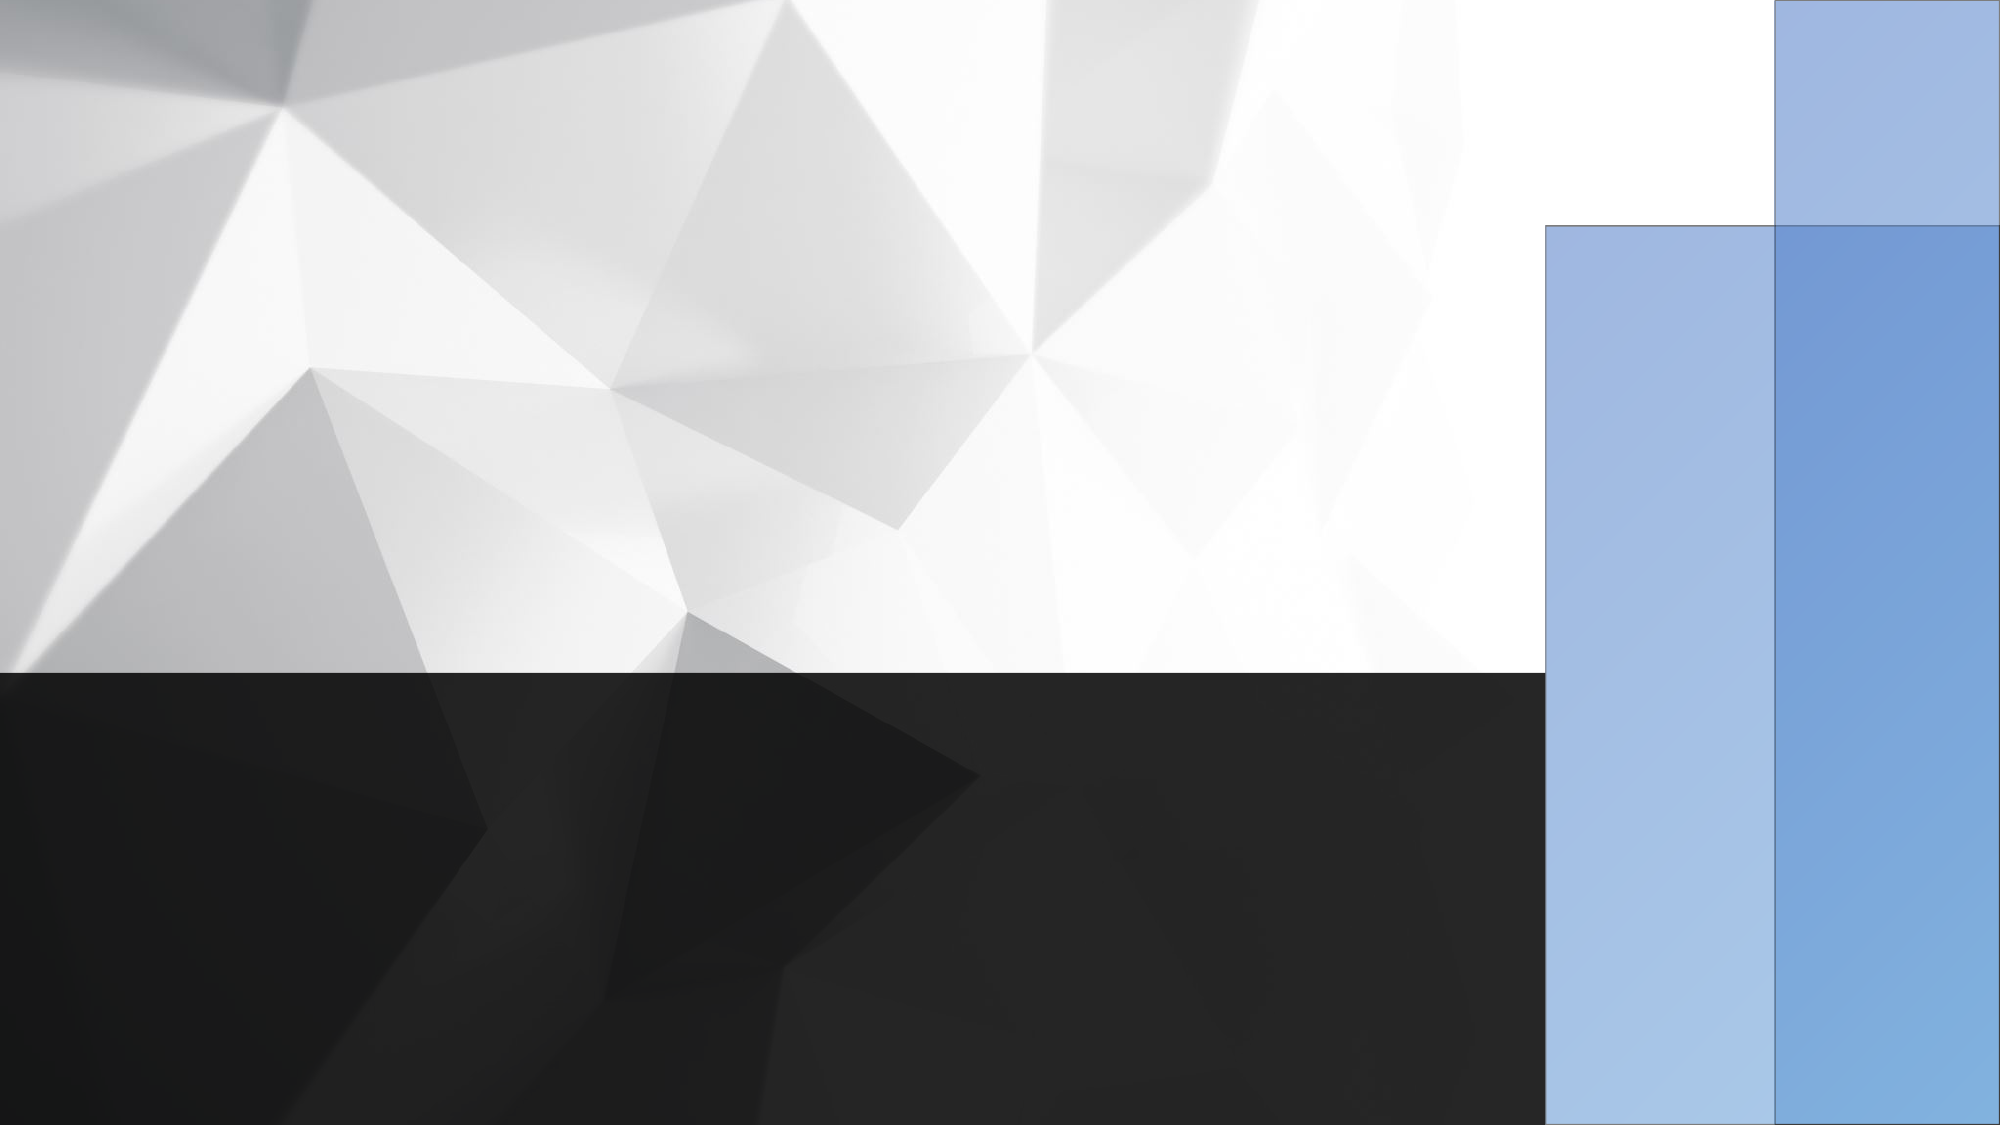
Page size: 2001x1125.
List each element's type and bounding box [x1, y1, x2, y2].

picture [0, 0, 1774, 672]
text_box [0, 0, 2000, 1125]
